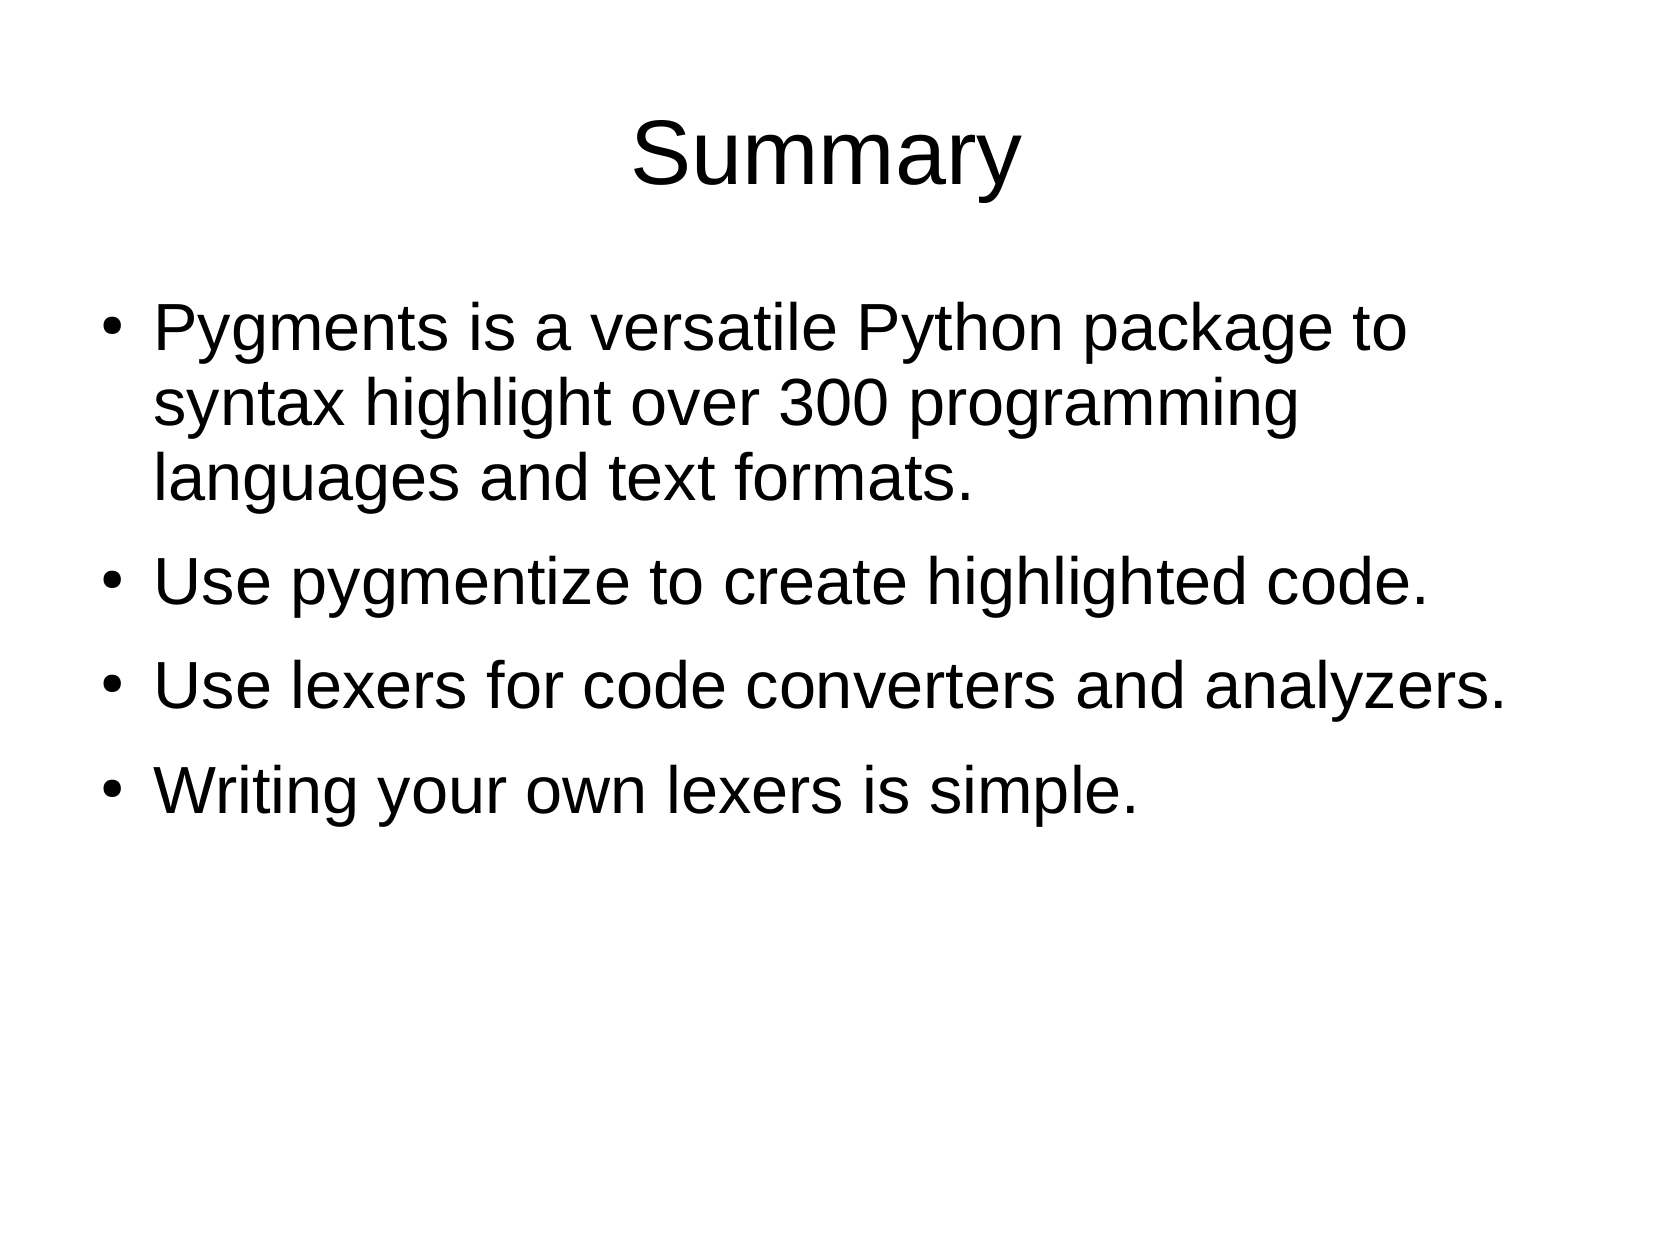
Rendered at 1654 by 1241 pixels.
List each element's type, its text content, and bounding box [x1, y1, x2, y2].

title Summary [82, 49, 1571, 257]
list Pygments is a versatile Python package to syntax highlight over 300 programming languages and text formats. Use pygmentize to create highlighted code. Use lexers for code converters and analyzers. Writing your own lexers is simple. [82, 290, 1571, 1010]
